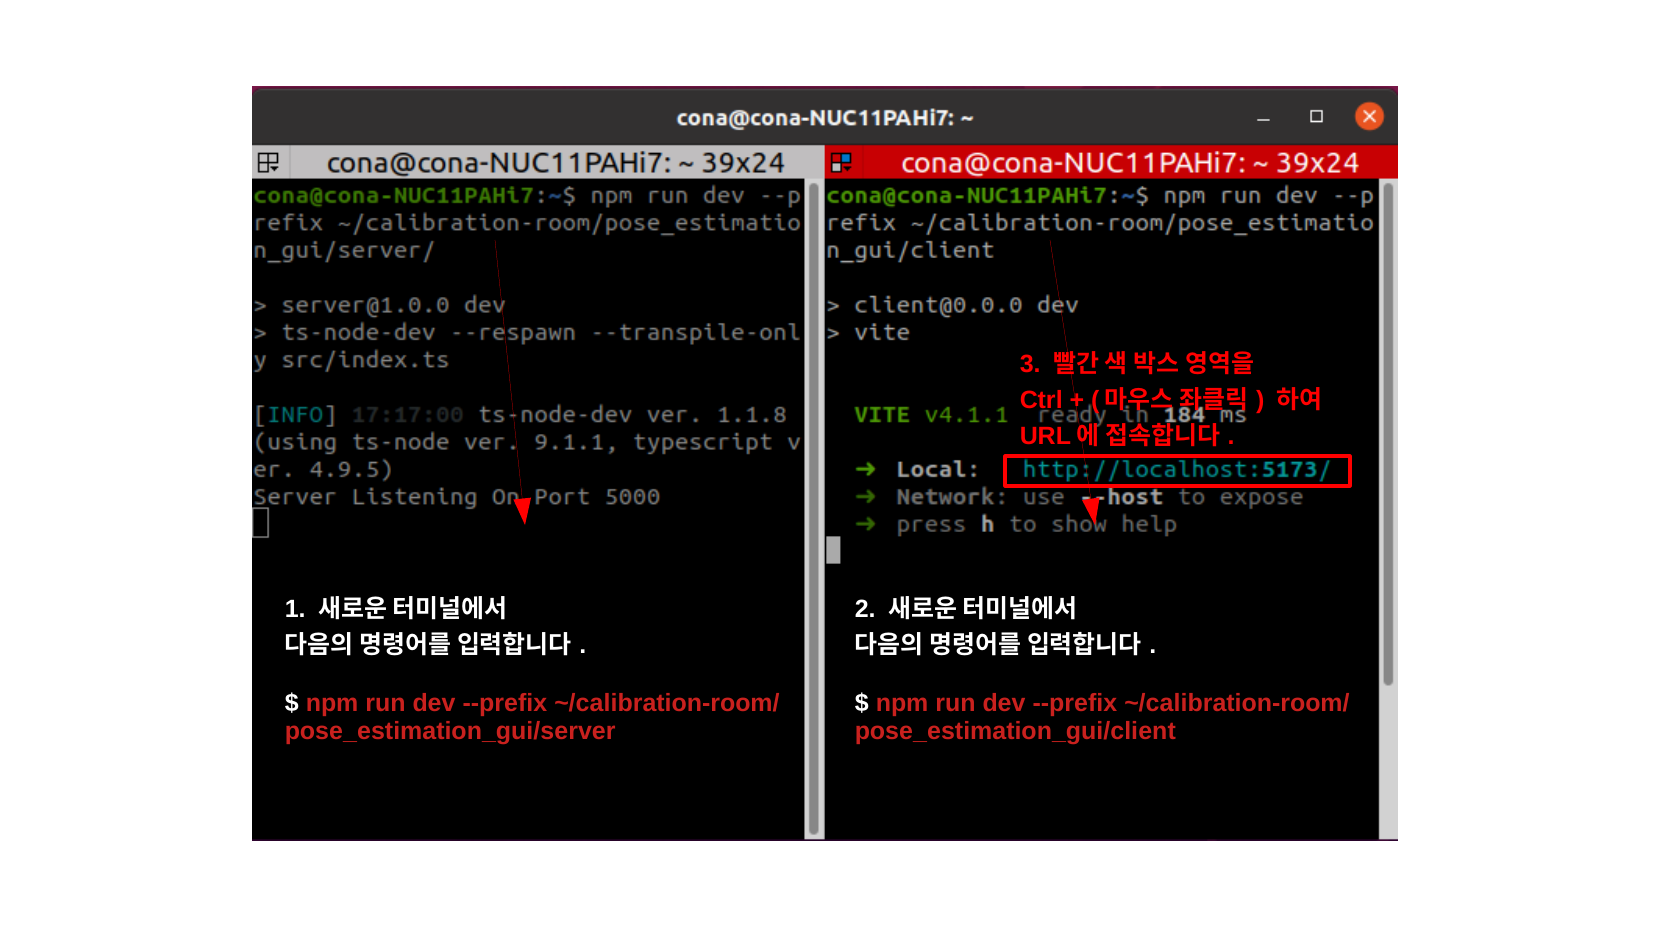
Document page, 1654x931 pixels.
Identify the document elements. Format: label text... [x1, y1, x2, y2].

picture [252, 86, 1398, 841]
text_box 3. 빨간 색 박스 영역을 Ctrl + (마우스 좌클릭) 하여 URL에 접속합니다. [1005, 345, 1351, 451]
text_box 1. 새로운 터미널에서 다음의 명령어를 입력합니다. $ npm run dev --prefix ~/calibration-room/ pose_estimation_gui/server [270, 540, 751, 766]
text_box 2. 새로운 터미널에서 다음의 명령어를 입력합니다. $ npm run dev --prefix ~/calibration-room/ pose_estimation_gui/client [840, 540, 1321, 766]
